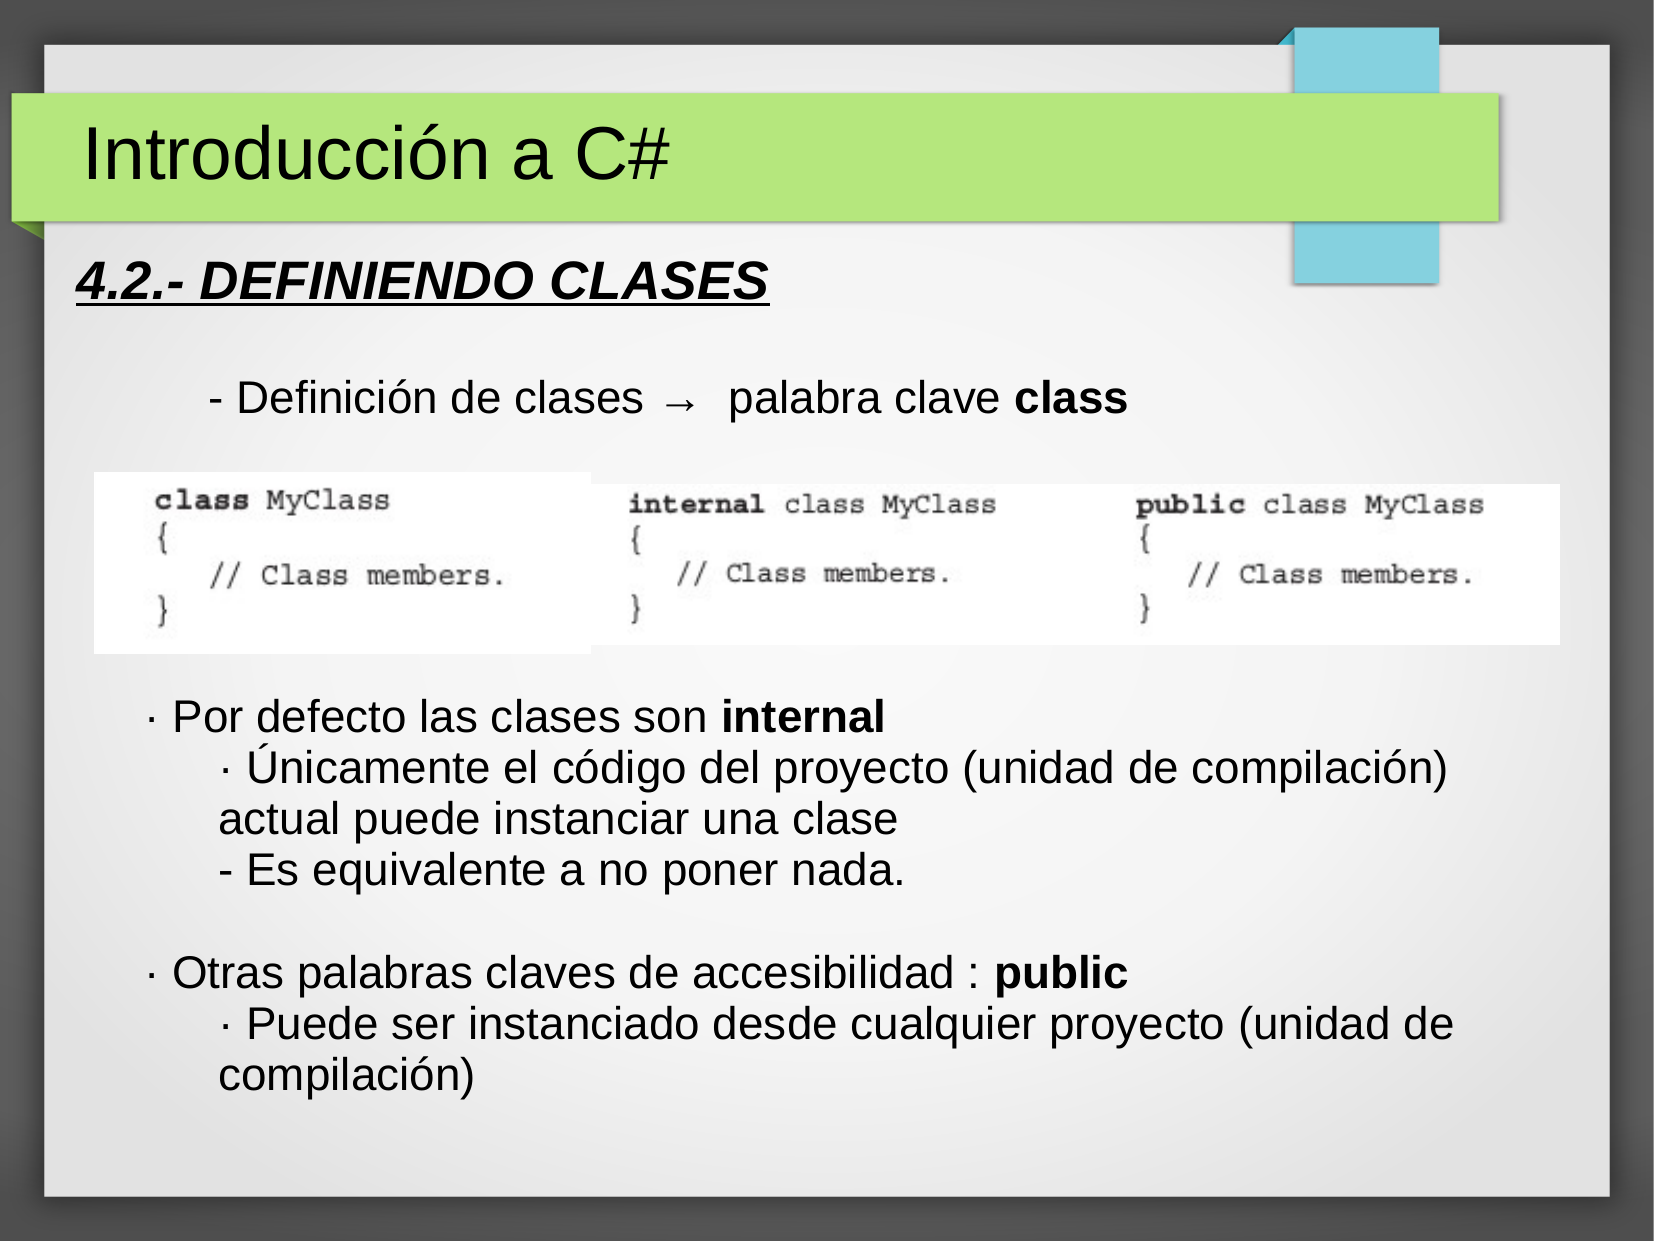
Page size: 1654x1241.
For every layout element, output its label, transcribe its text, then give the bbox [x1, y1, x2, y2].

title Introducción a C# [82, 94, 1264, 213]
subtitle 4.2.- DEFINIENDO CLASES - Definición de clases → palabra clave class [61, 250, 1550, 424]
text_box · Por defecto las clases son internal · Únicamente el código del proyecto (unidad de compilación) actual puede instanciar una clase - Es equivalente a no poner nada. · Otras palabras claves de accesibilidad : public · Puede ser instanciado desde cualquier proyecto (unidad de compilación) [70, 690, 1560, 1193]
picture [0, 0, 1654, 1241]
